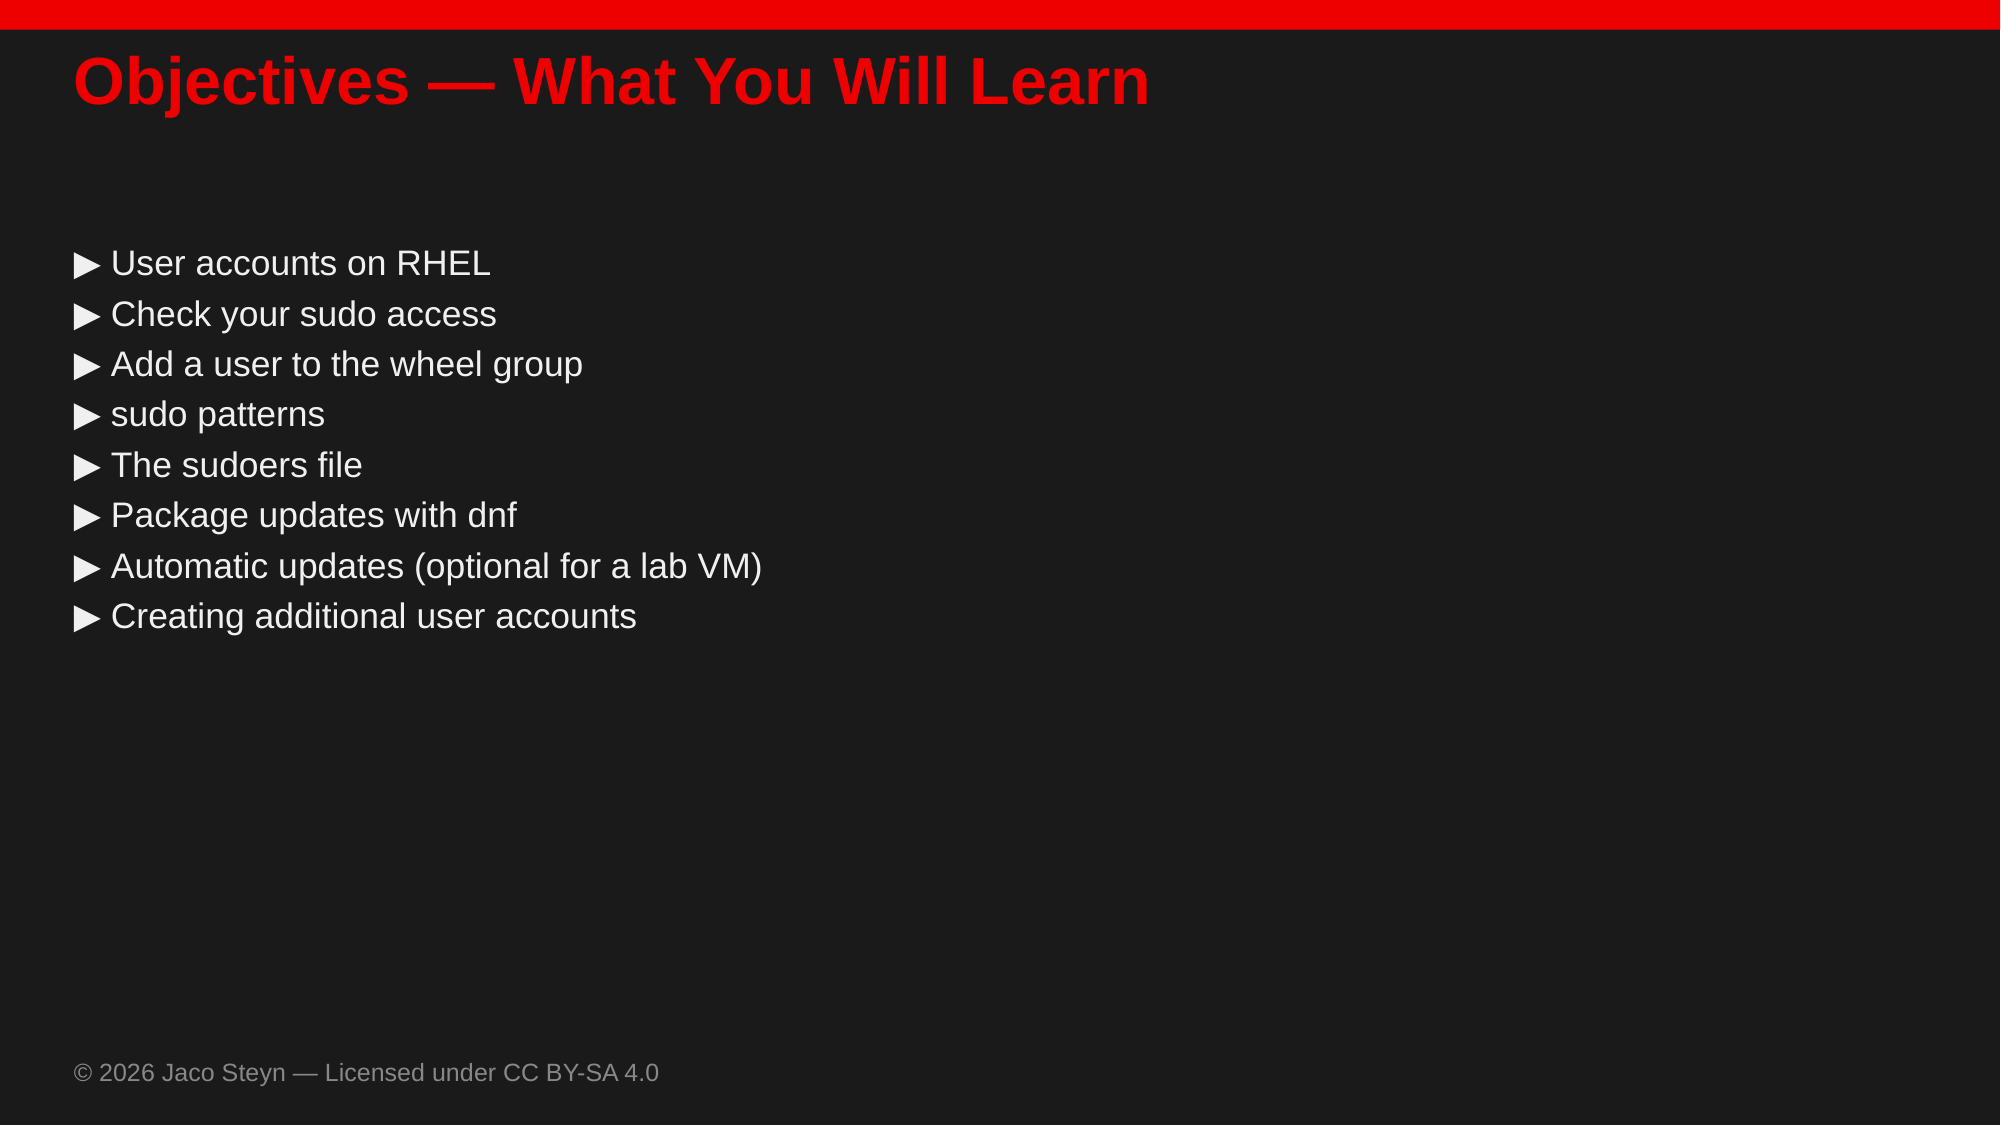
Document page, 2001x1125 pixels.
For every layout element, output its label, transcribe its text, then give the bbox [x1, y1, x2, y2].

text_box ▶ User accounts on RHEL ▶ Check your sudo access ▶ Add a user to the wheel group ▶ sudo patterns ▶ The sudoers file ▶ Package updates with dnf ▶ Automatic updates (optional for a lab VM) ▶ Creating additional user accounts [59, 236, 1942, 1037]
text_box [0, 0, 2001, 30]
text_box © 2026 Jaco Steyn — Licensed under CC BY-SA 4.0 [59, 1051, 1942, 1093]
text_box Objectives — What You Will Learn [59, 36, 1942, 208]
